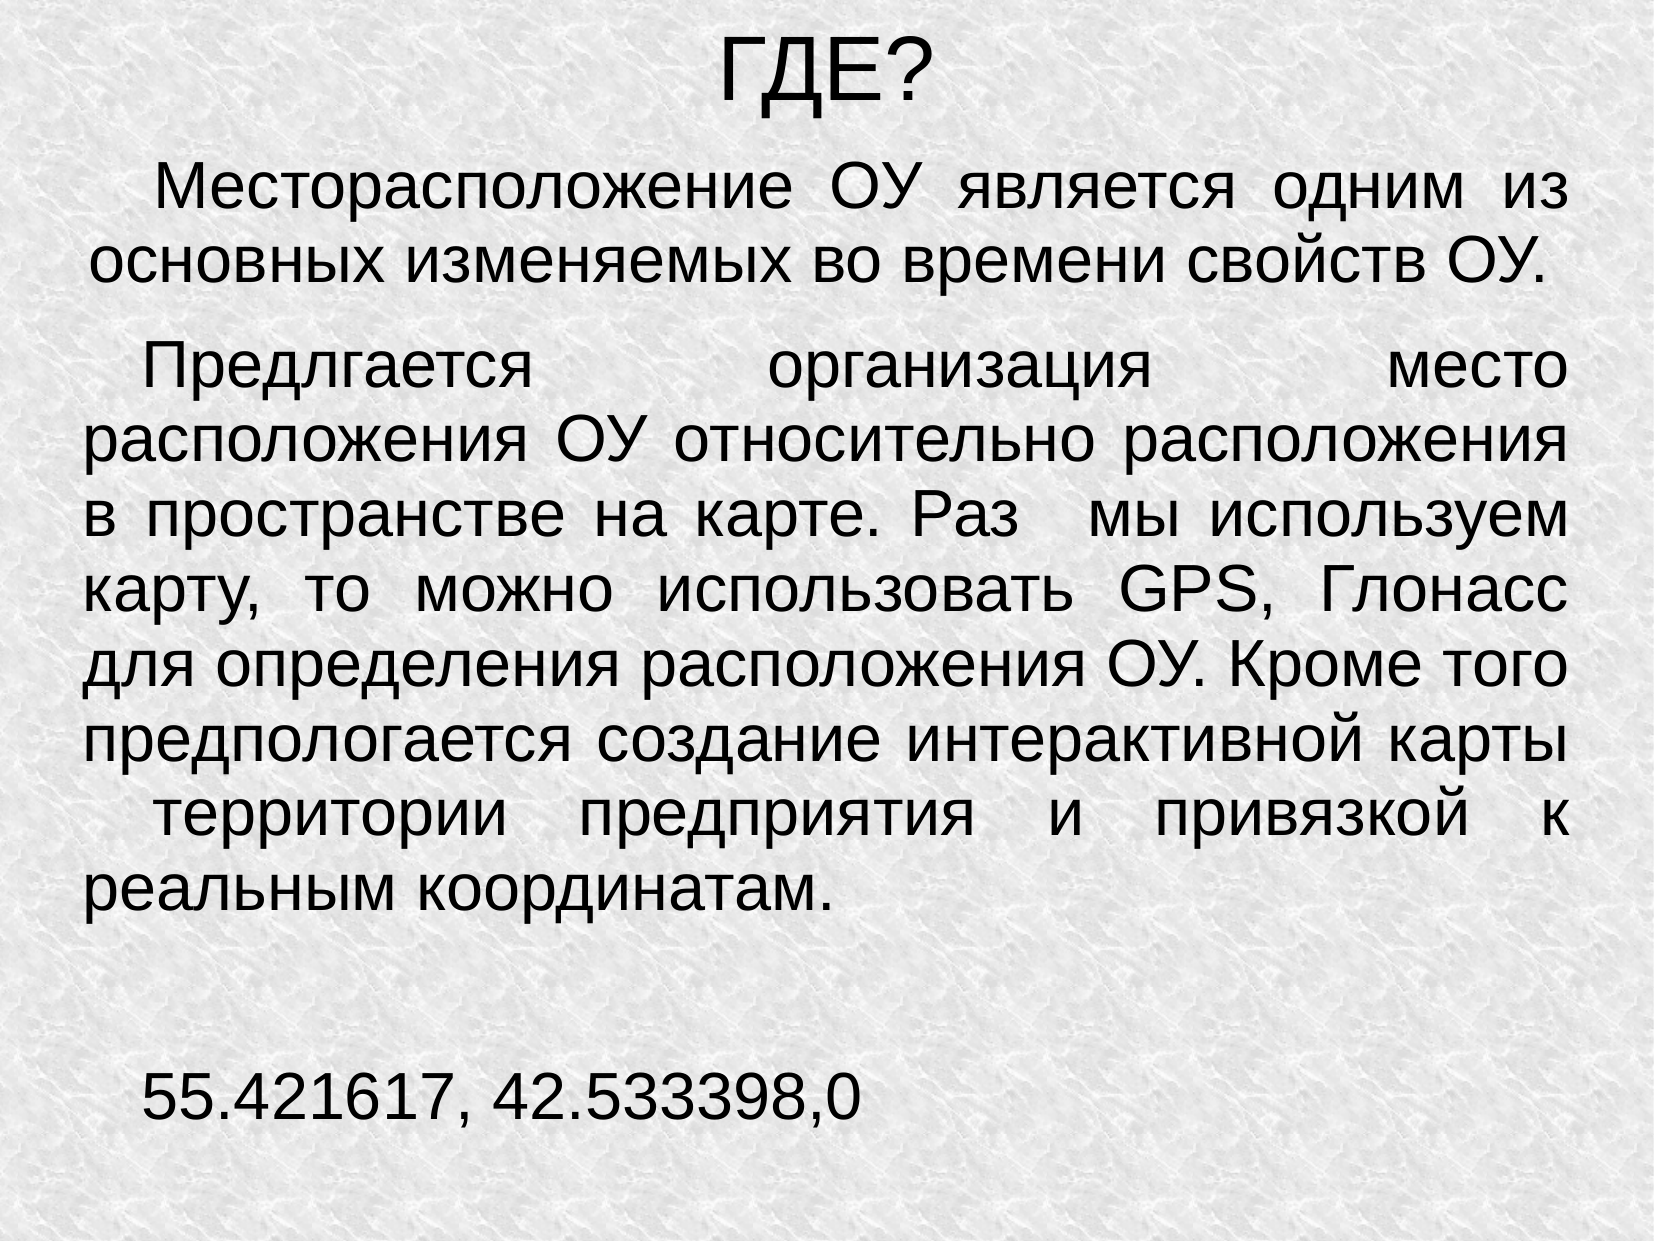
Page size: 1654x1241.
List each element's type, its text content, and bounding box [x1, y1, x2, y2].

list Месторасположение ОУ является одним из основных изменяемых во времени свойств ОУ. Предлгается организация место расположения ОУ относительно расположения в пространстве на карте. Раз мы используем карту, то можно использовать GPS, Глонасс для определения расположения ОУ. Кроме того предпологается создание интерактивной карты территории предприятия и привязкой к реальным координатам. 55.421617, 42.533398,0 [82, 147, 1571, 1182]
title ГДЕ? [82, 17, 1571, 121]
picture [0, 0, 1654, 1241]
